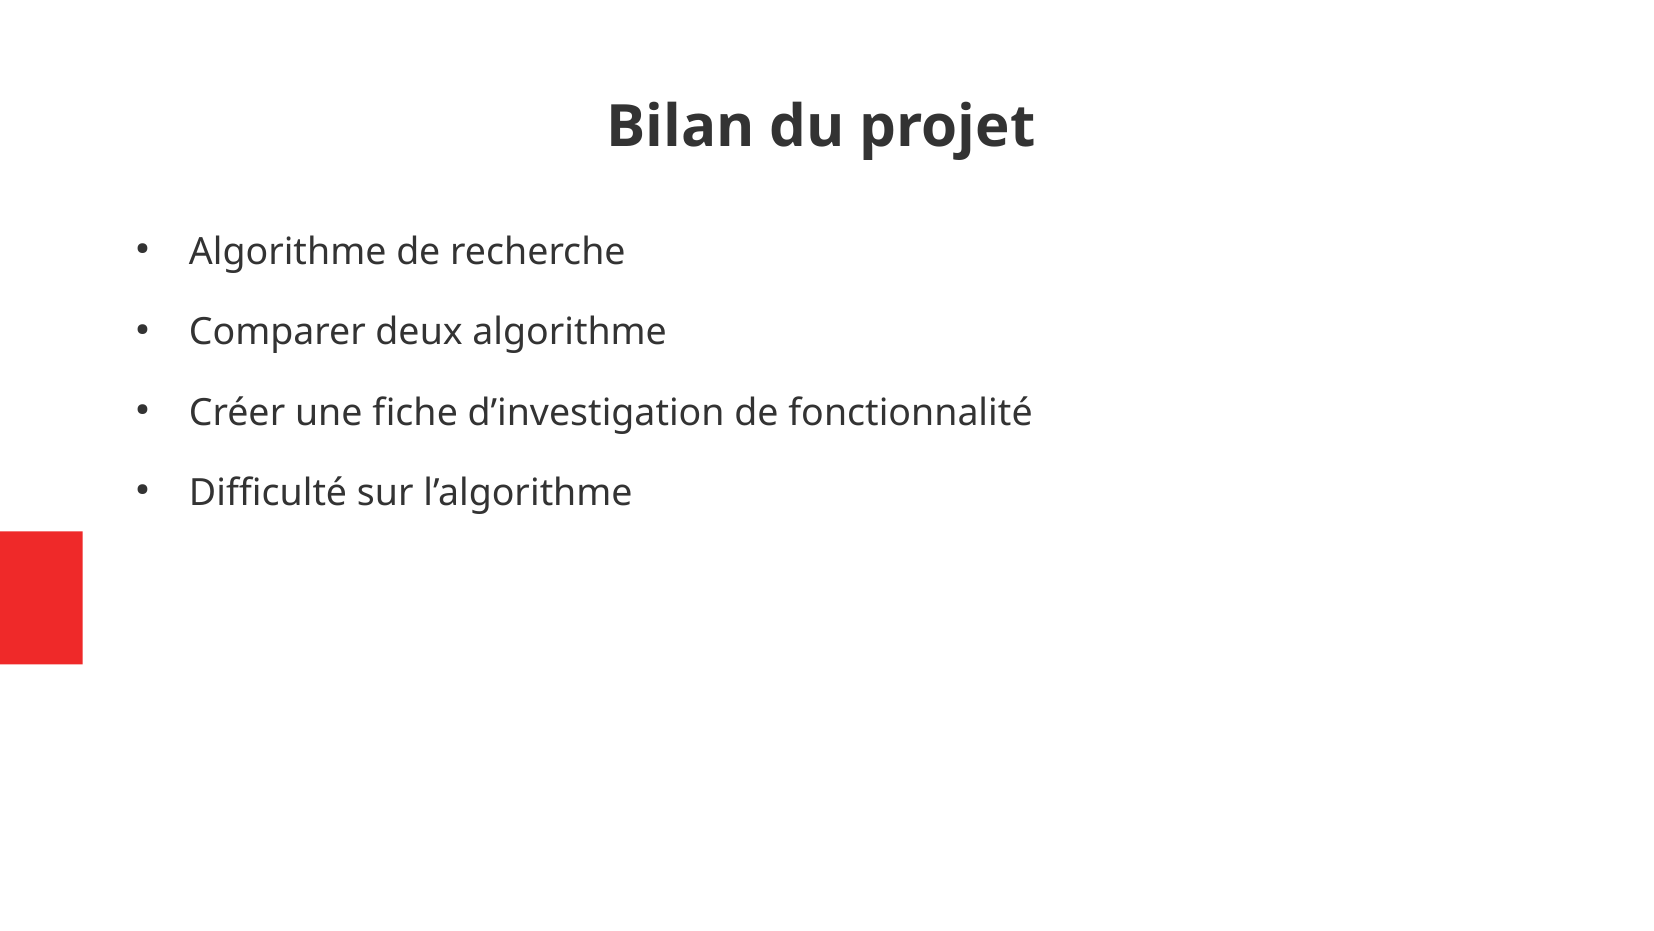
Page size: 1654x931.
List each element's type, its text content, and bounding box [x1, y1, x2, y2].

list Algorithme de recherche Comparer deux algorithme Créer une fiche d’investigation de fonctionnalité Difficulté sur l’algorithme [118, 224, 1607, 764]
title Bilan du projet [118, 35, 1524, 213]
